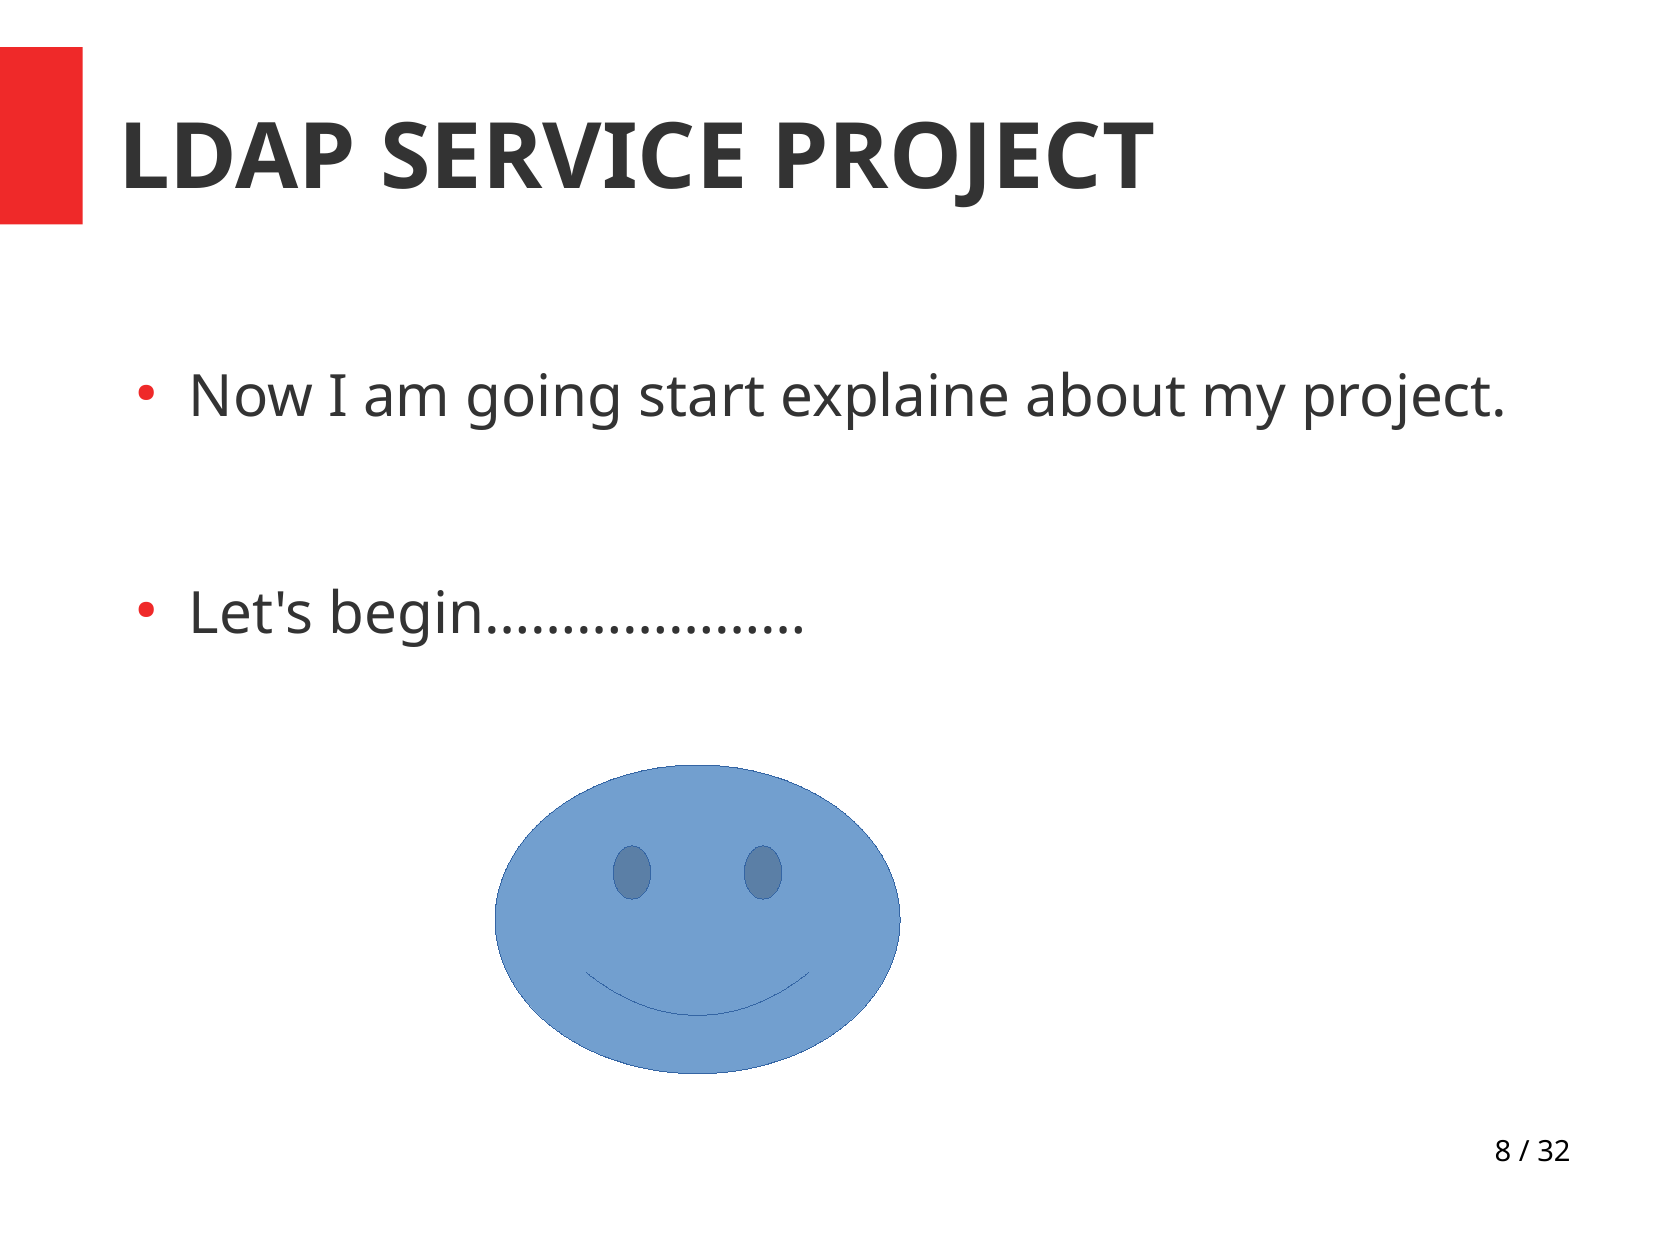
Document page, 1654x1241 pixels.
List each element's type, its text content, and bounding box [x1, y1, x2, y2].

text_box [495, 765, 901, 1074]
list Now I am going start explaine about my project. Let's begin………………… [118, 354, 1536, 1074]
title LDAP SERVICE PROJECT [118, 49, 1571, 257]
